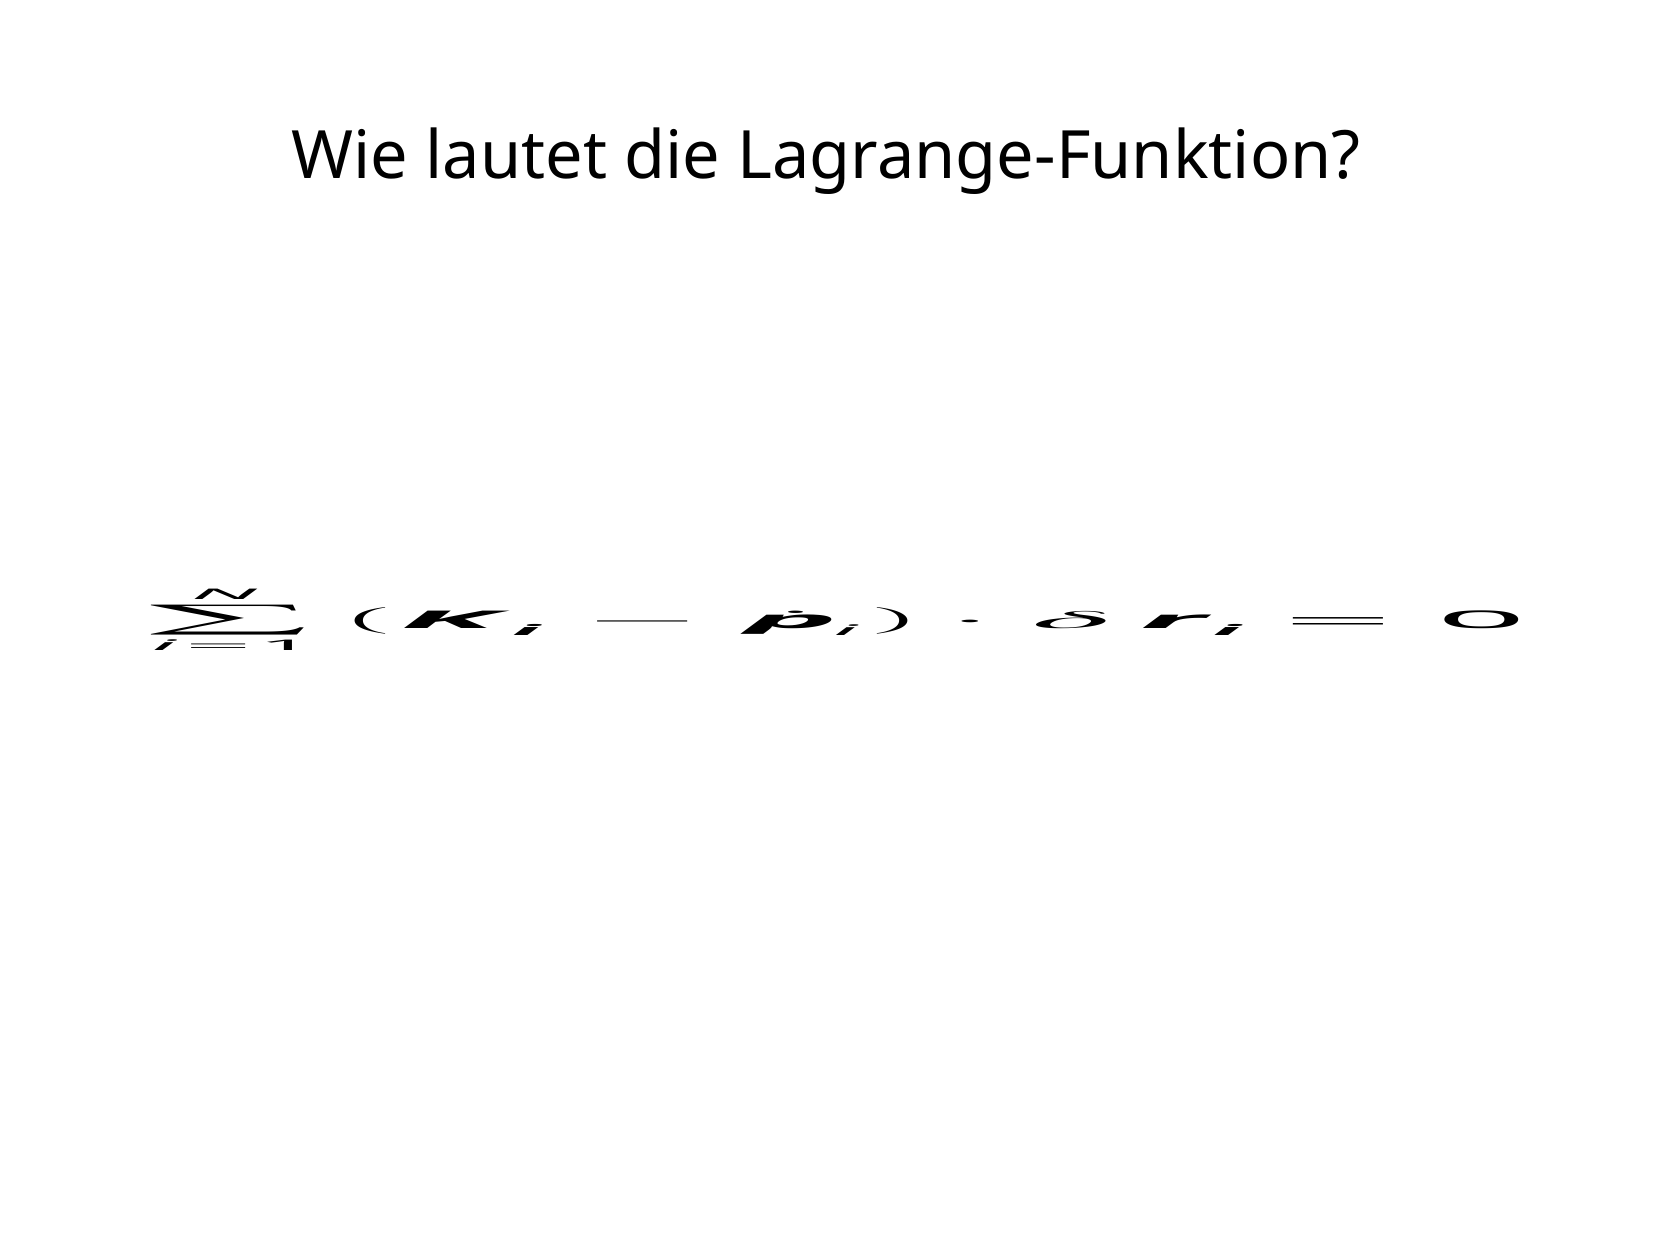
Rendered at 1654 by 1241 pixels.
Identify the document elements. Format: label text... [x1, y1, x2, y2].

chart [117, 585, 1536, 655]
title Wie lautet die Lagrange-Funktion? [82, 49, 1571, 257]
